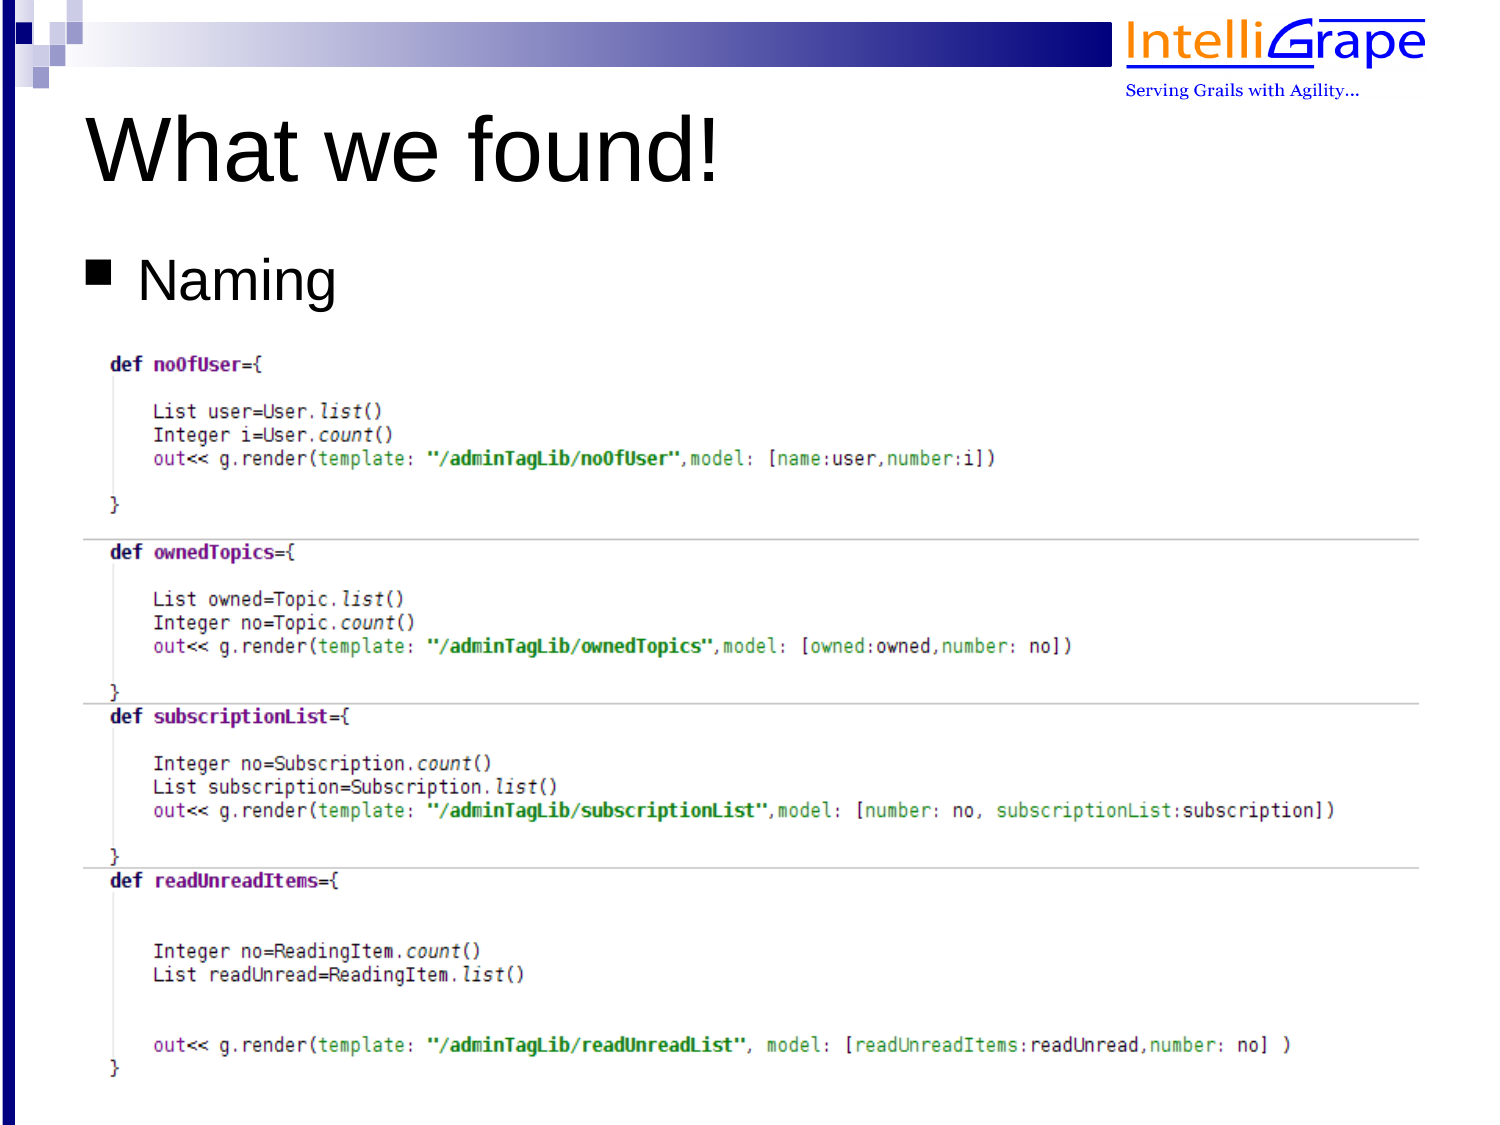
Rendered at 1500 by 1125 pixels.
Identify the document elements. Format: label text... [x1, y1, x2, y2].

text_box What we found! [70, 34, 1421, 260]
text_box Naming [67, 236, 1418, 319]
picture [1125, 12, 1425, 100]
picture [83, 334, 1419, 1099]
